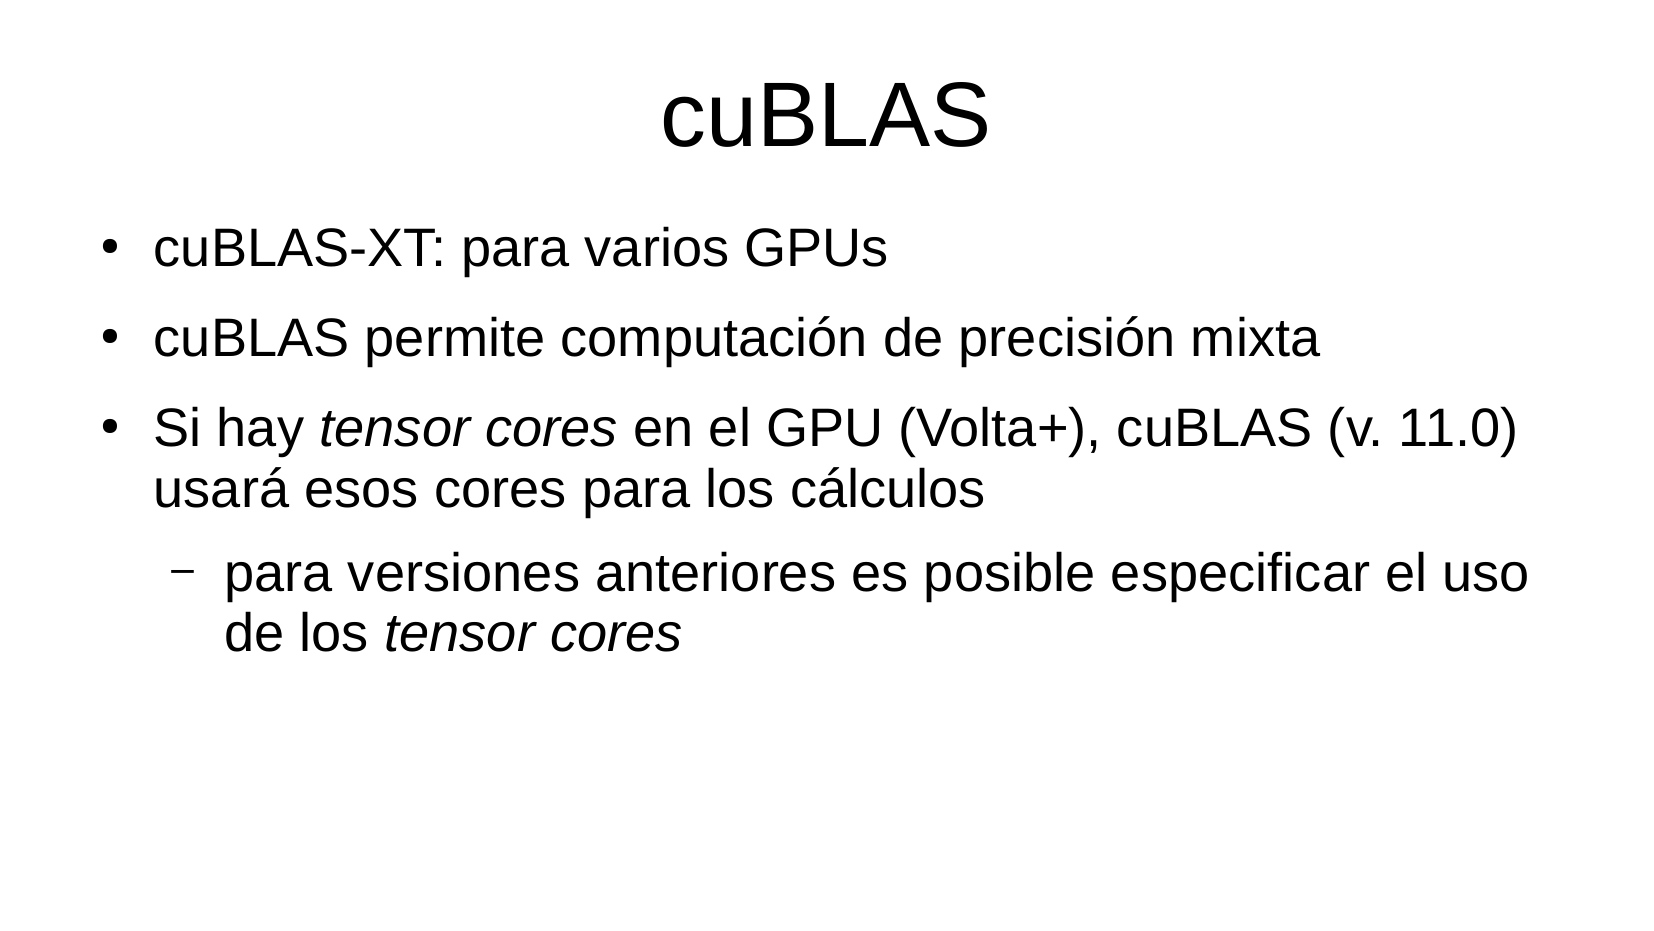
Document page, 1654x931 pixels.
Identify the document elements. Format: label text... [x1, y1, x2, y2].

list cuBLAS-XT: para varios GPUs cuBLAS permite computación de precisión mixta Si hay tensor cores en el GPU (Volta+), cuBLAS (v. 11.0) usará esos cores para los cálculos para versiones anteriores es posible especificar el uso de los tensor cores [82, 217, 1571, 758]
title cuBLAS [82, 37, 1571, 193]
